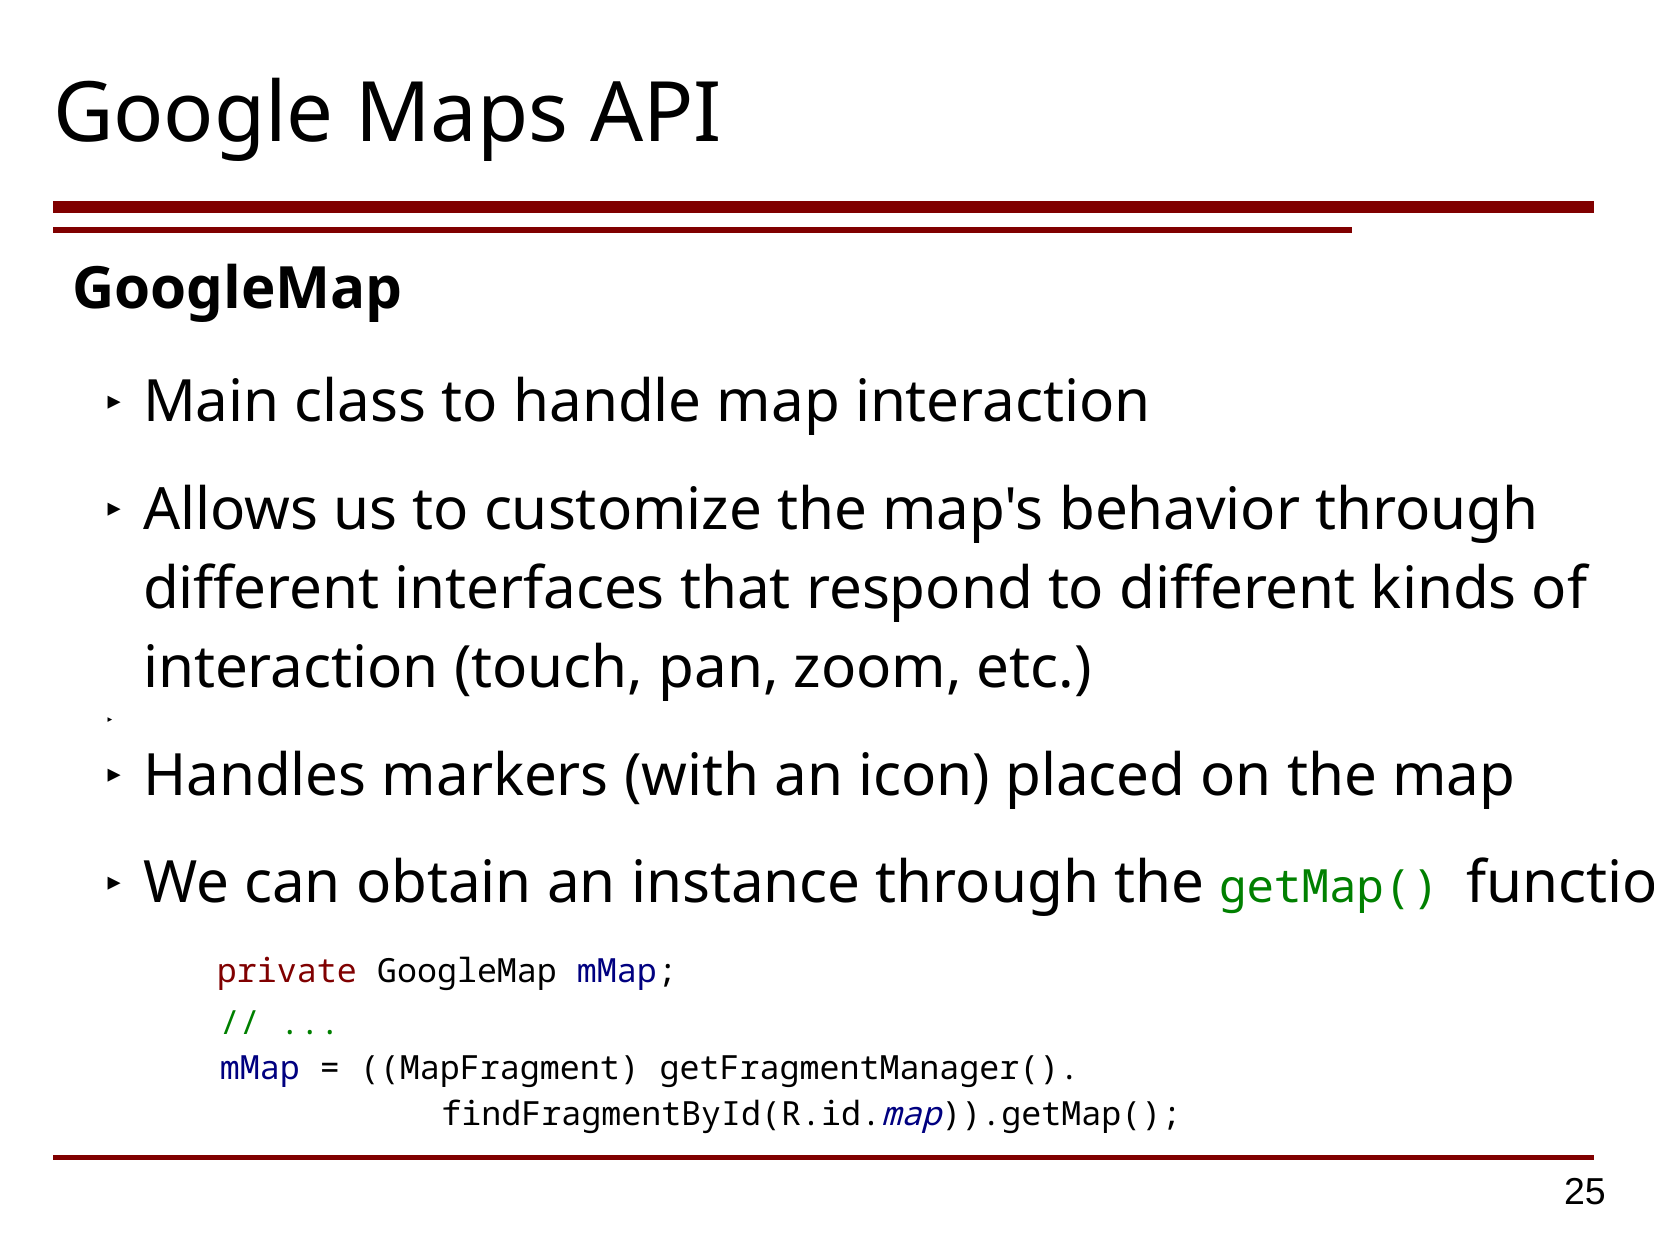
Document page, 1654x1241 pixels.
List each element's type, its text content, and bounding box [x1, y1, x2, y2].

text_box GoogleMap Main class to handle map interaction Allows us to customize the map's behavior through different interfaces that respond to different kinds of interaction (touch, pan, zoom, etc.) Handles markers (with an icon) placed on the map We can obtain an instance through the getMap() function private GoogleMap mMap; // ... mMap = ((MapFragment) getFragmentManager(). findFragmentById(R.id.map)).getMap(); [57, 238, 1626, 1151]
subtitle Google Maps API [53, 48, 1542, 172]
text_box <número> [35, 1163, 1654, 1221]
